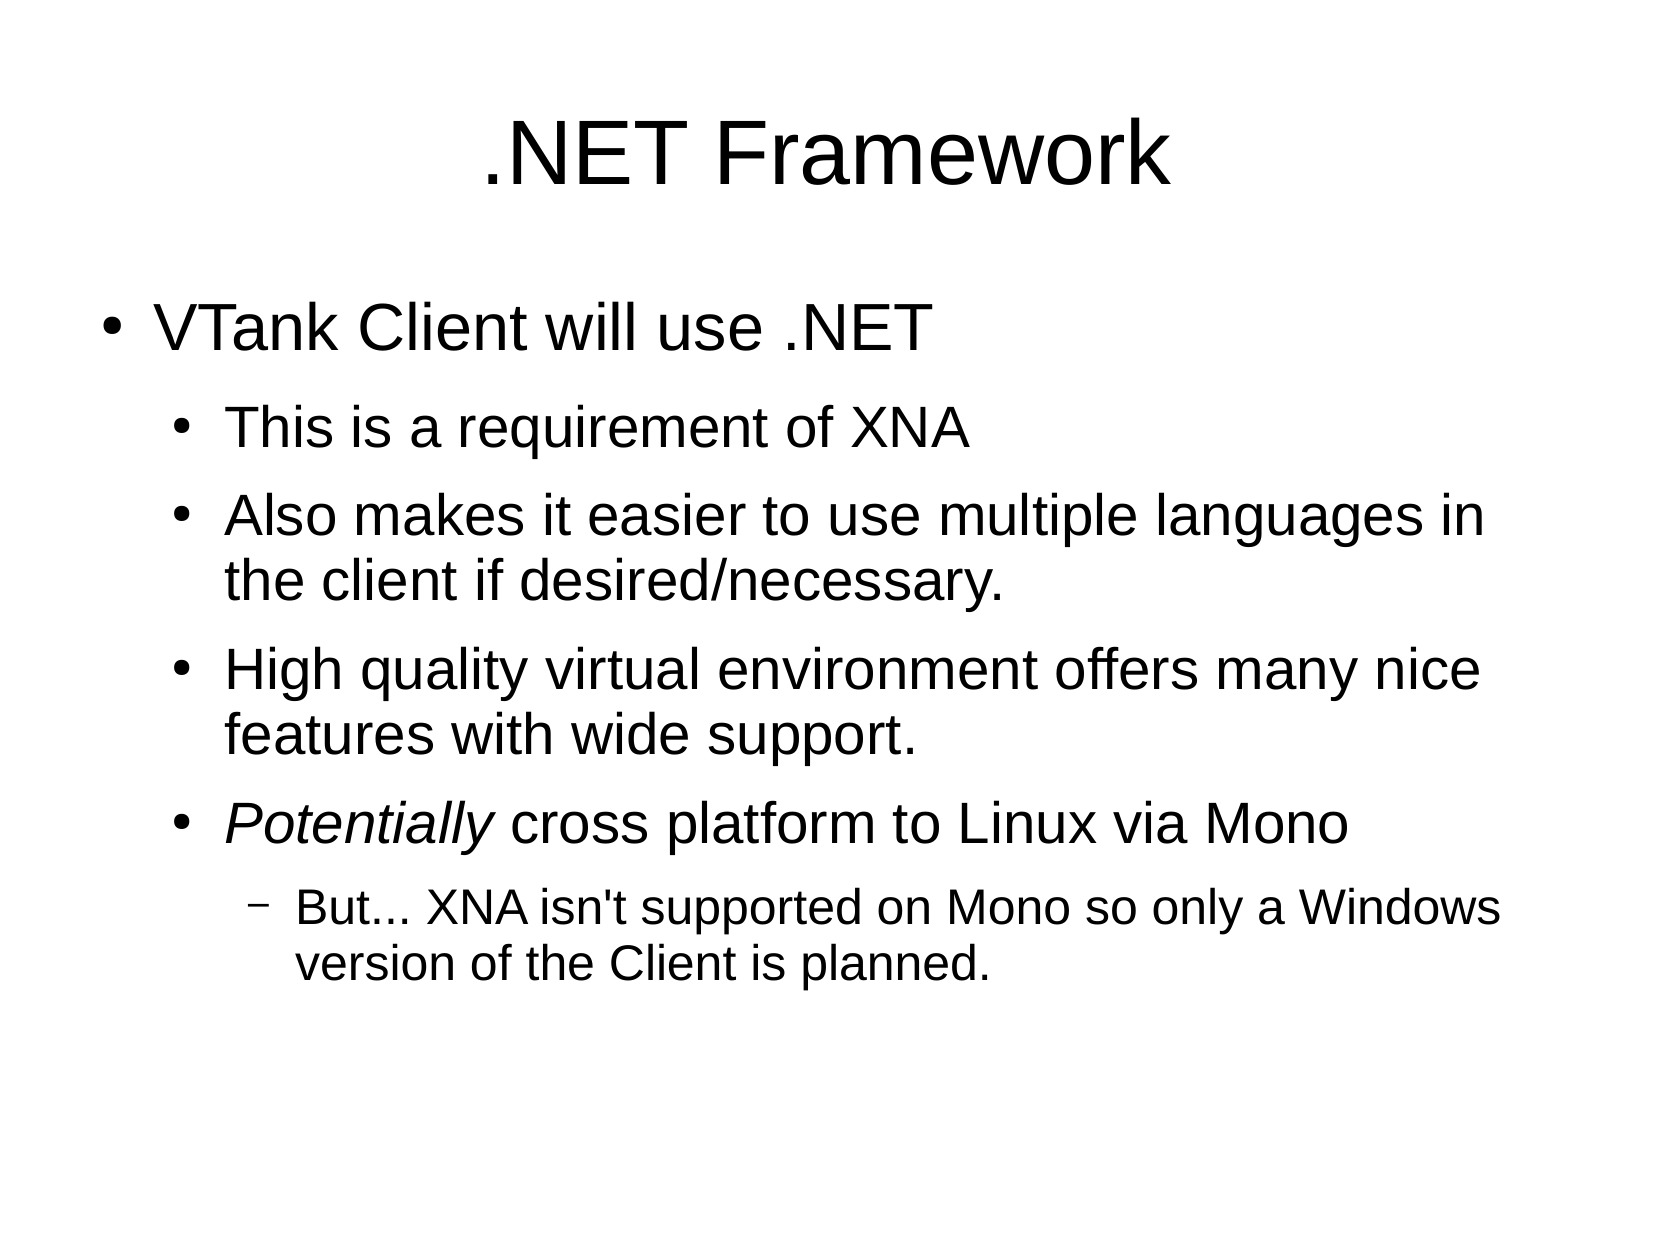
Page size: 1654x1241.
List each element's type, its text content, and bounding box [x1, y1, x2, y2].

title .NET Framework [82, 49, 1571, 257]
list VTank Client will use .NET This is a requirement of XNA Also makes it easier to use multiple languages in the client if desired/necessary. High quality virtual environment offers many nice features with wide support. Potentially cross platform to Linux via Mono But... XNA isn't supported on Mono so only a Windows version of the Client is planned. [82, 290, 1571, 1094]
